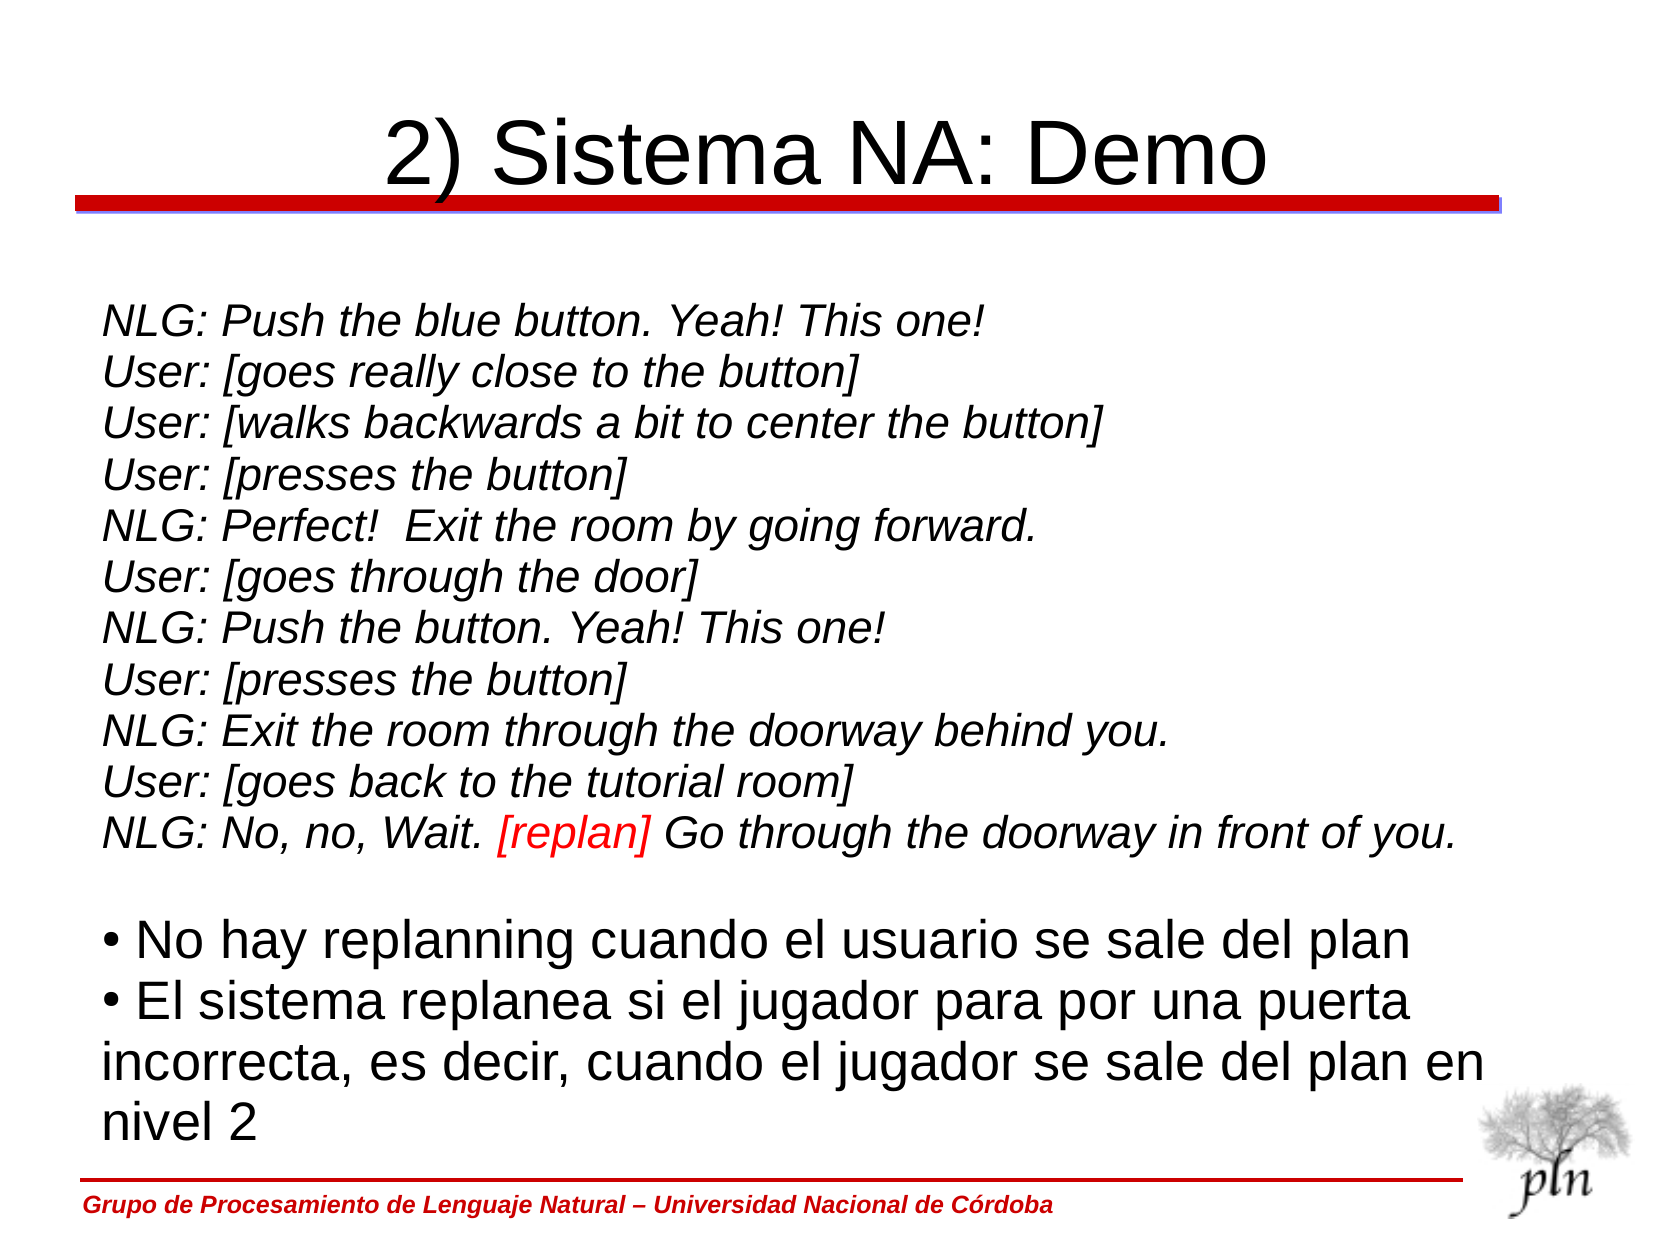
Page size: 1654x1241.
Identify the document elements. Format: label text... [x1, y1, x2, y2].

title 2) Sistema NA: Demo [82, 56, 1571, 250]
text_box NLG: Push the blue button. Yeah! This one! User: [goes really close to the button] User: [walks backwards a bit to center the button] User: [presses the button] NLG: Perfect! Exit the room by going forward. User: [goes through the door] NLG: Push the button. Yeah! This one! User: [presses the button] NLG: Exit the room through the doorway behind you. User: [goes back to the tutorial room] NLG: No, no, Wait. [replan] Go through the doorway in front of you. No hay replanning cuando el usuario se sale del plan El sistema replanea si el jugador para por una puerta incorrecta, es decir, cuando el jugador se sale del plan en nivel 2 [86, 287, 1613, 1160]
picture [1477, 1083, 1635, 1219]
